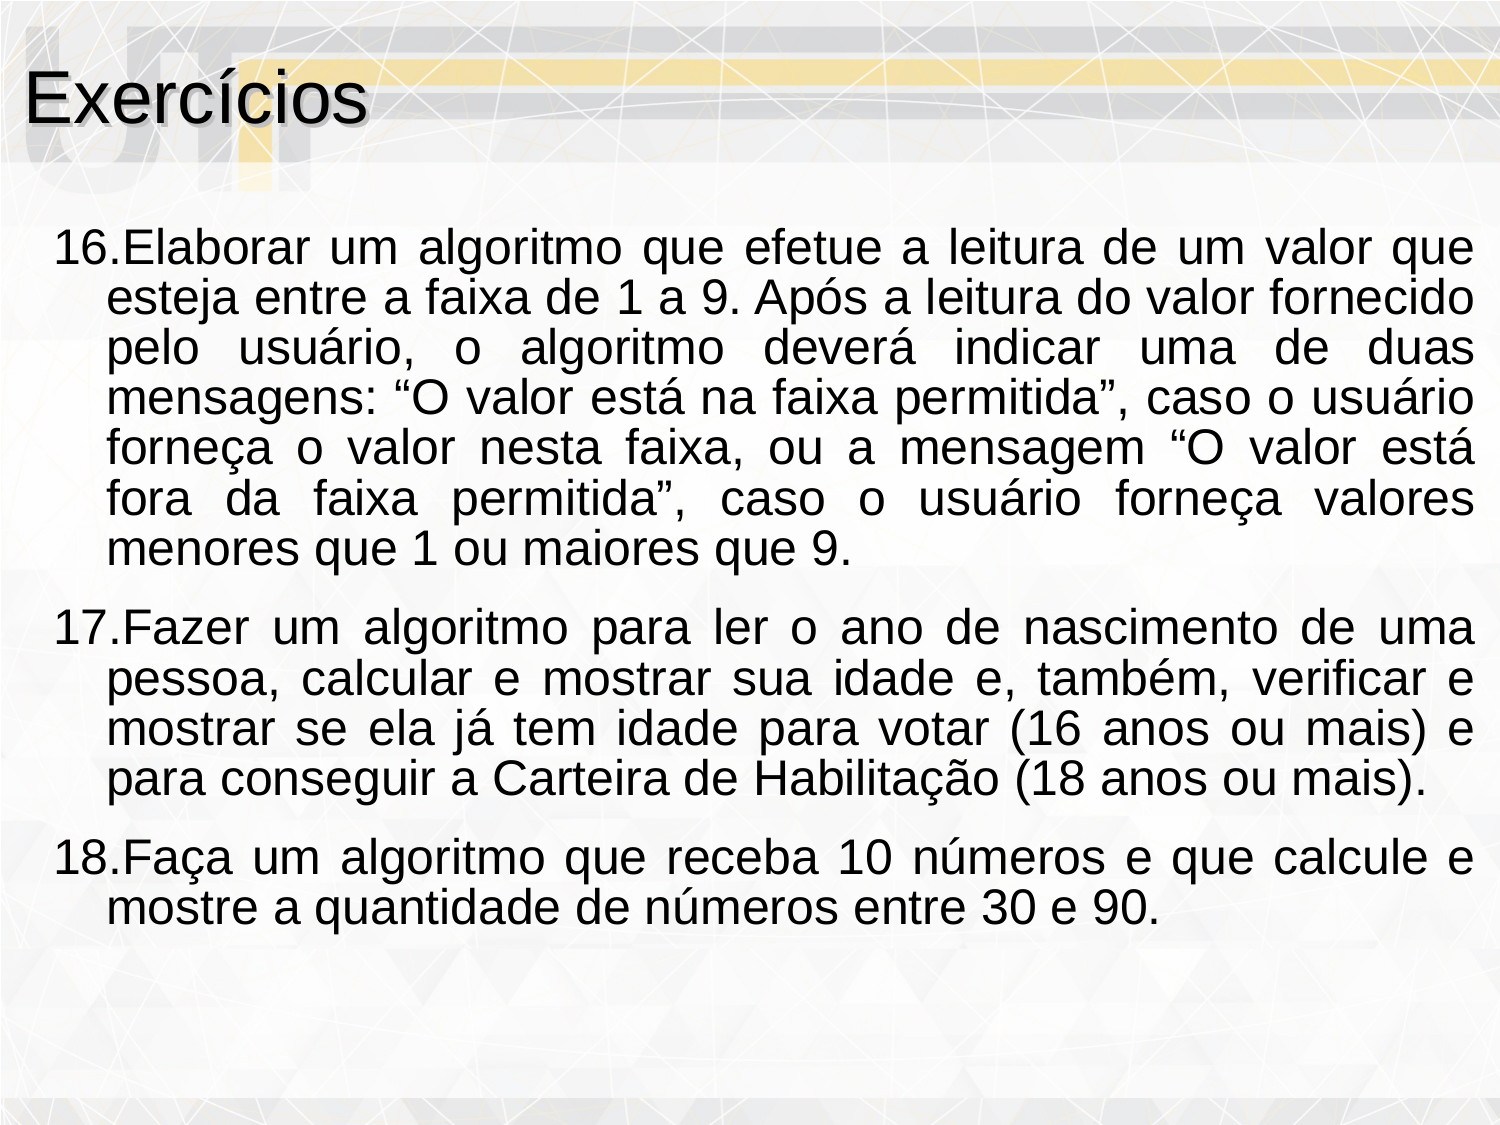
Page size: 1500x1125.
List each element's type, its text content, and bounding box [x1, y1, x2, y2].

table_cell F [1, 1, 1500, 1125]
list Elaborar um algoritmo que efetue a leitura de um valor que esteja entre a faixa de 1 a 9. Após a leitura do valor fornecido pelo usuário, o algoritmo deverá indicar uma de duas mensagens: “O valor está na faixa permitida”, caso o usuário forneça o valor nesta faixa, ou a mensagem “O valor está fora da faixa permitida”, caso o usuário forneça valores menores que 1 ou maiores que 9. Fazer um algoritmo para ler o ano de nascimento de uma pessoa, calcular e mostrar sua idade e, também, verificar e mostrar se ela já tem idade para votar (16 anos ou mais) e para conseguir a Carteira de Habilitação (18 anos ou mais). Faça um algoritmo que receba 10 números e que calcule e mostre a quantidade de números entre 30 e 90. [35, 224, 1477, 1087]
title Exercícios [23, 18, 1489, 178]
